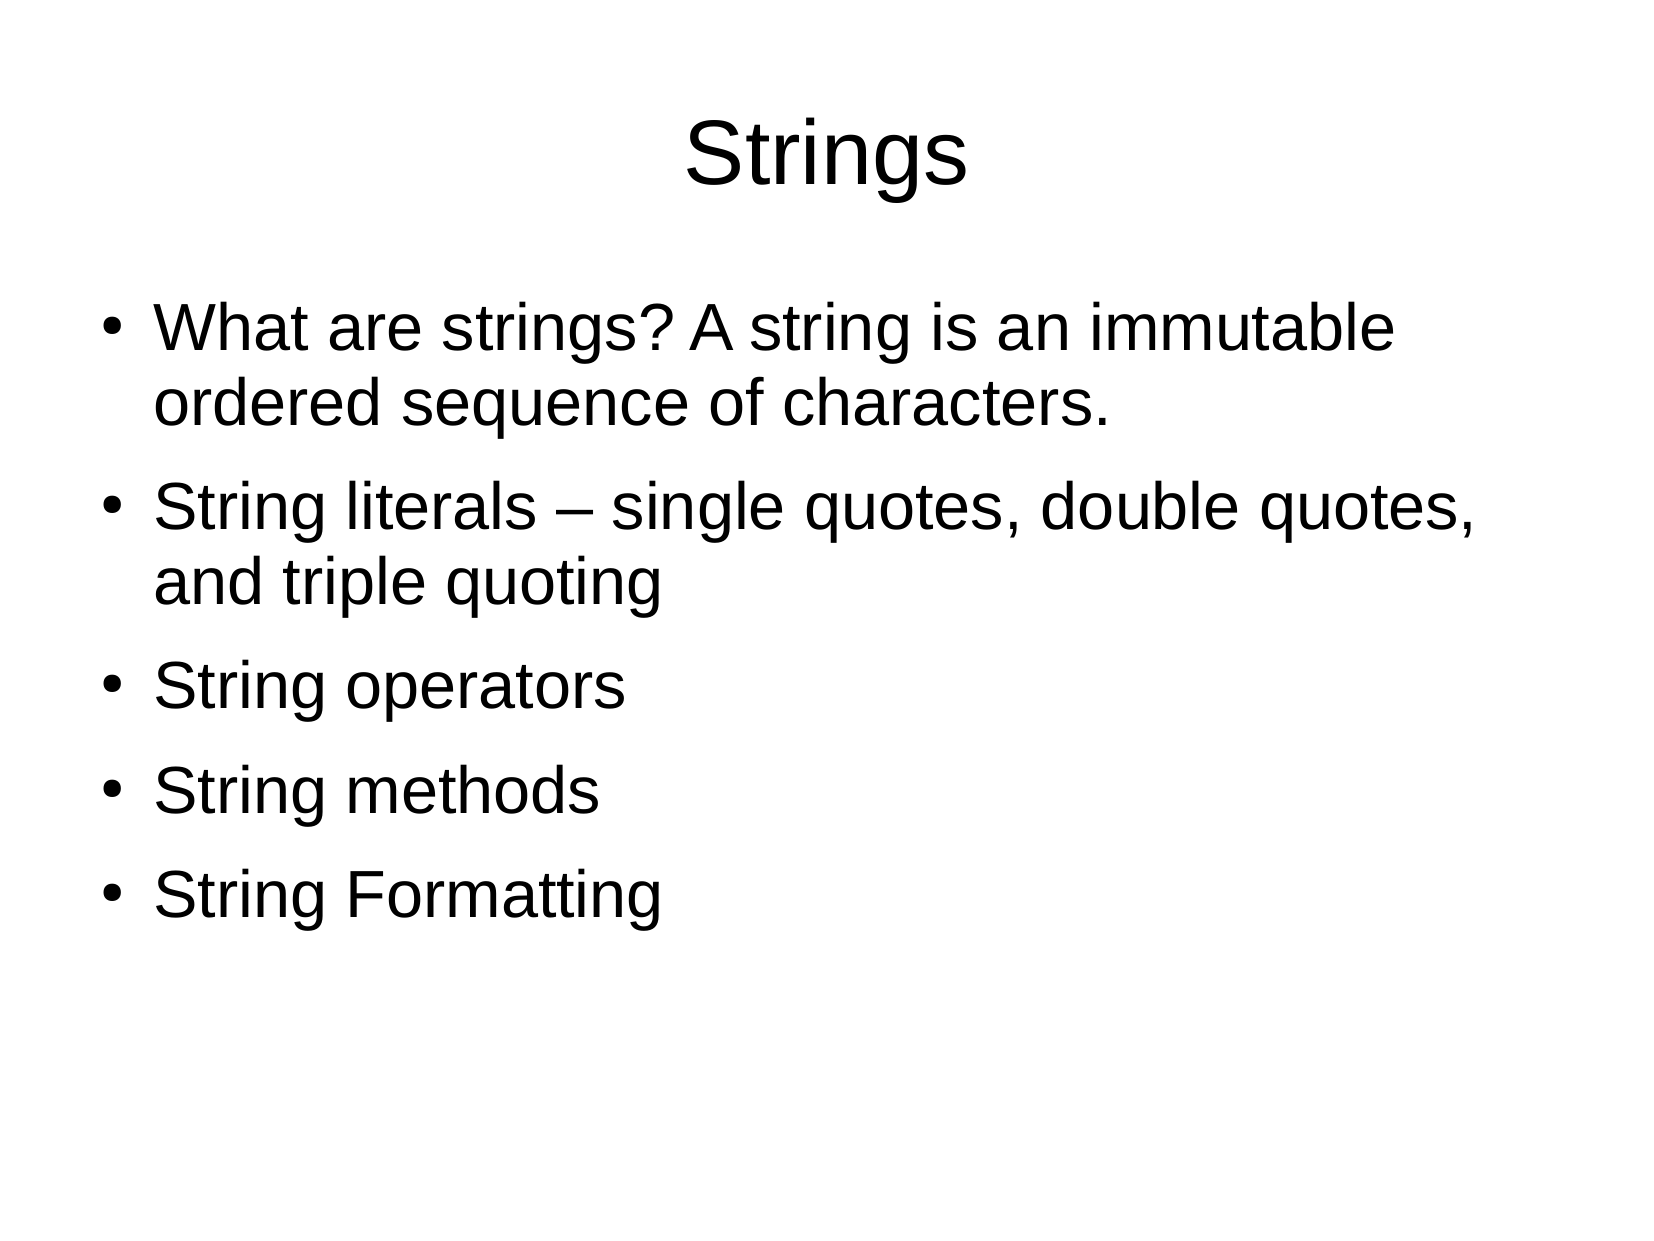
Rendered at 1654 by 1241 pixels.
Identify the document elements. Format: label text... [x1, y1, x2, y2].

list What are strings? A string is an immutable ordered sequence of characters. String literals – single quotes, double quotes, and triple quoting String operators String methods String Formatting [82, 290, 1571, 1109]
title Strings [82, 49, 1571, 257]
